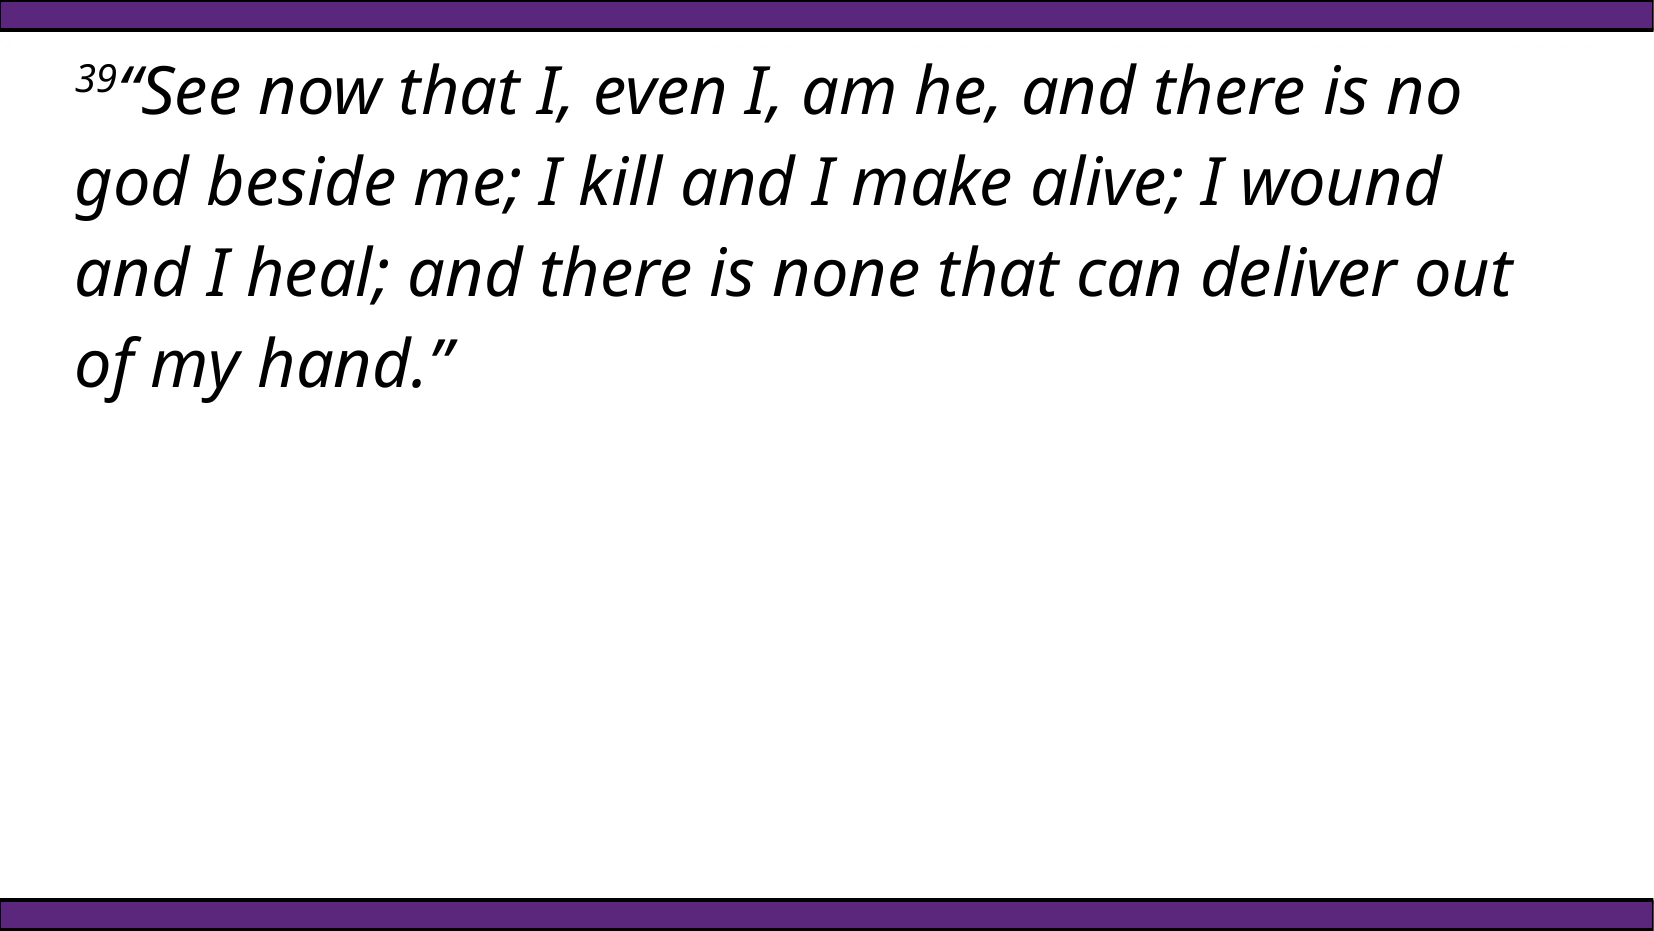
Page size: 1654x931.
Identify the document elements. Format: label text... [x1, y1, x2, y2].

text_box [0, 0, 1654, 31]
text_box [0, 900, 1654, 931]
picture [0, 31, 1654, 900]
text_box 39“See now that I, even I, am he, and there is no god beside me; I kill and I make alive; I wound and I heal; and there is none that can deliver out of my hand.” [60, 36, 1591, 407]
